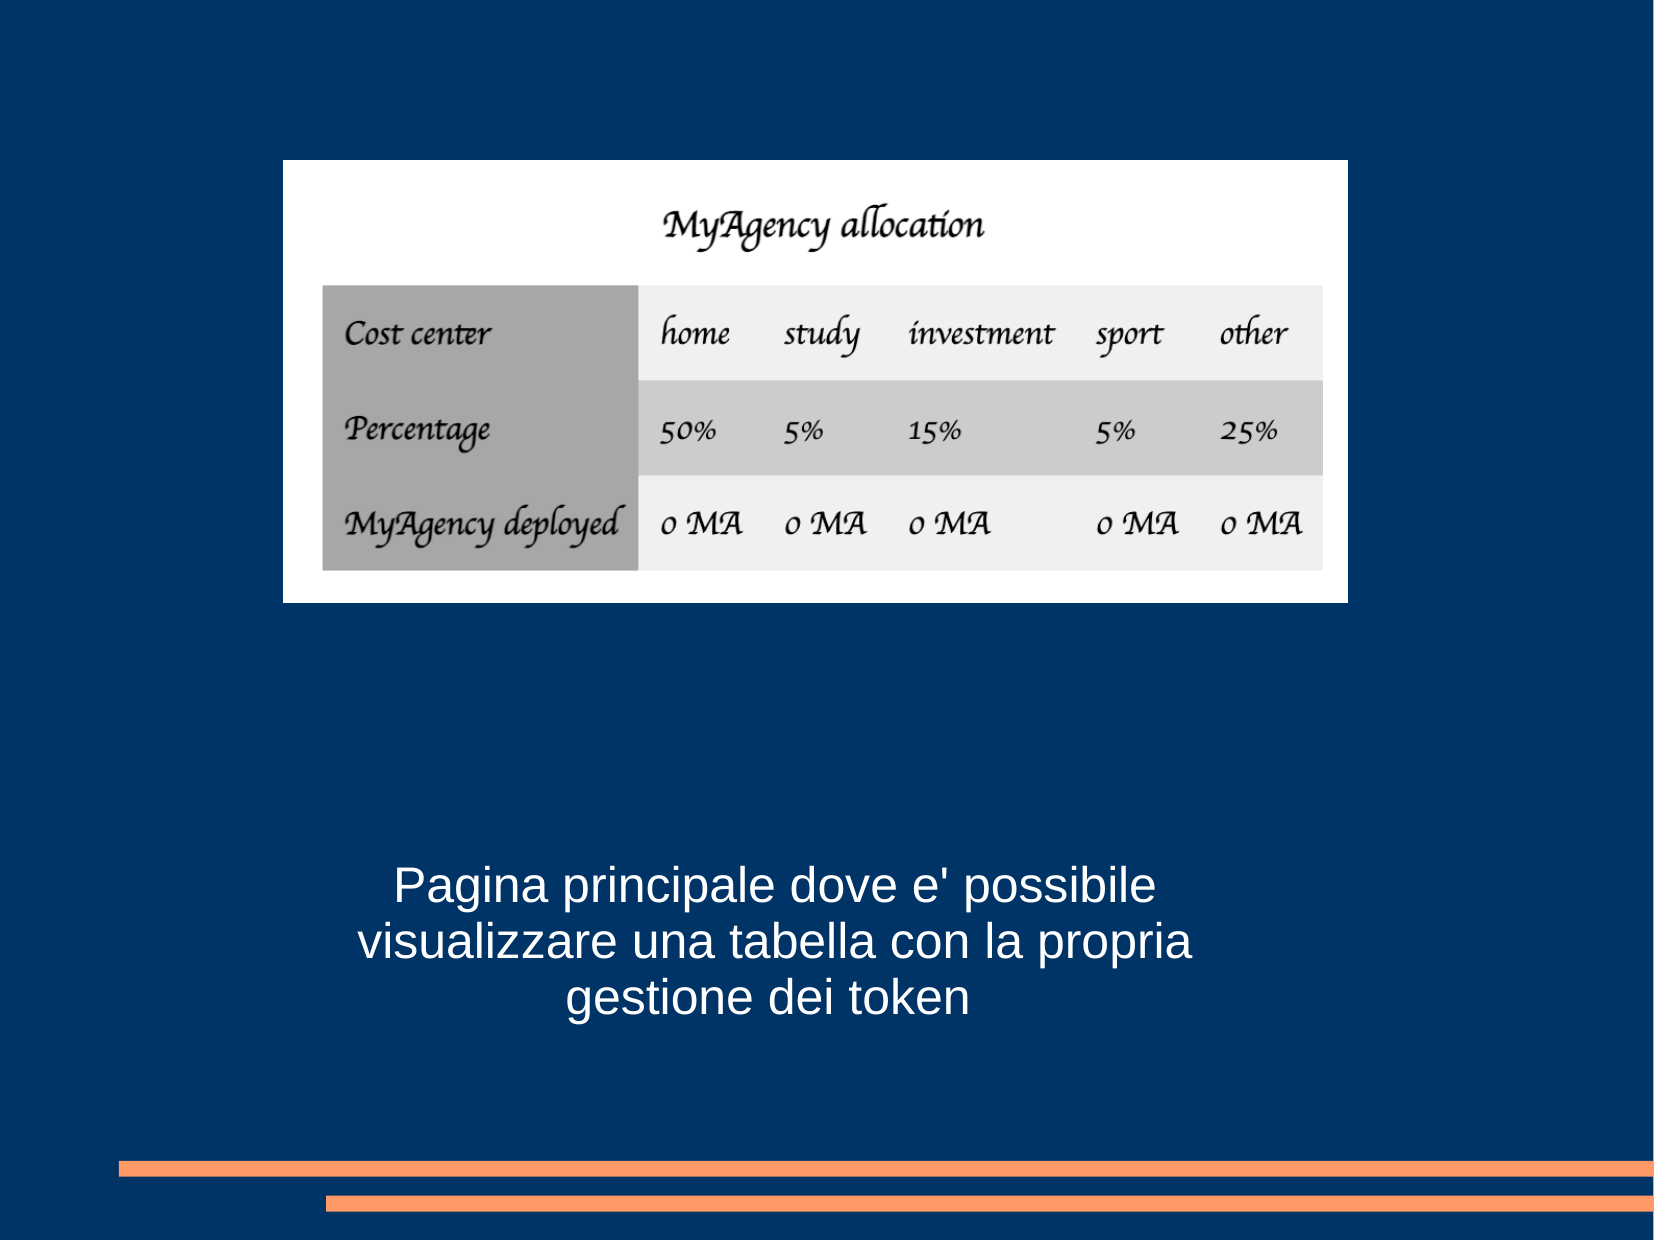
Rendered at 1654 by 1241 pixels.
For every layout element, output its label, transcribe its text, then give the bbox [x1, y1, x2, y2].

picture [283, 160, 1348, 603]
text_box Pagina principale dove e' possibile visualizzare una tabella con la propria gestione dei token [342, 850, 1318, 1033]
